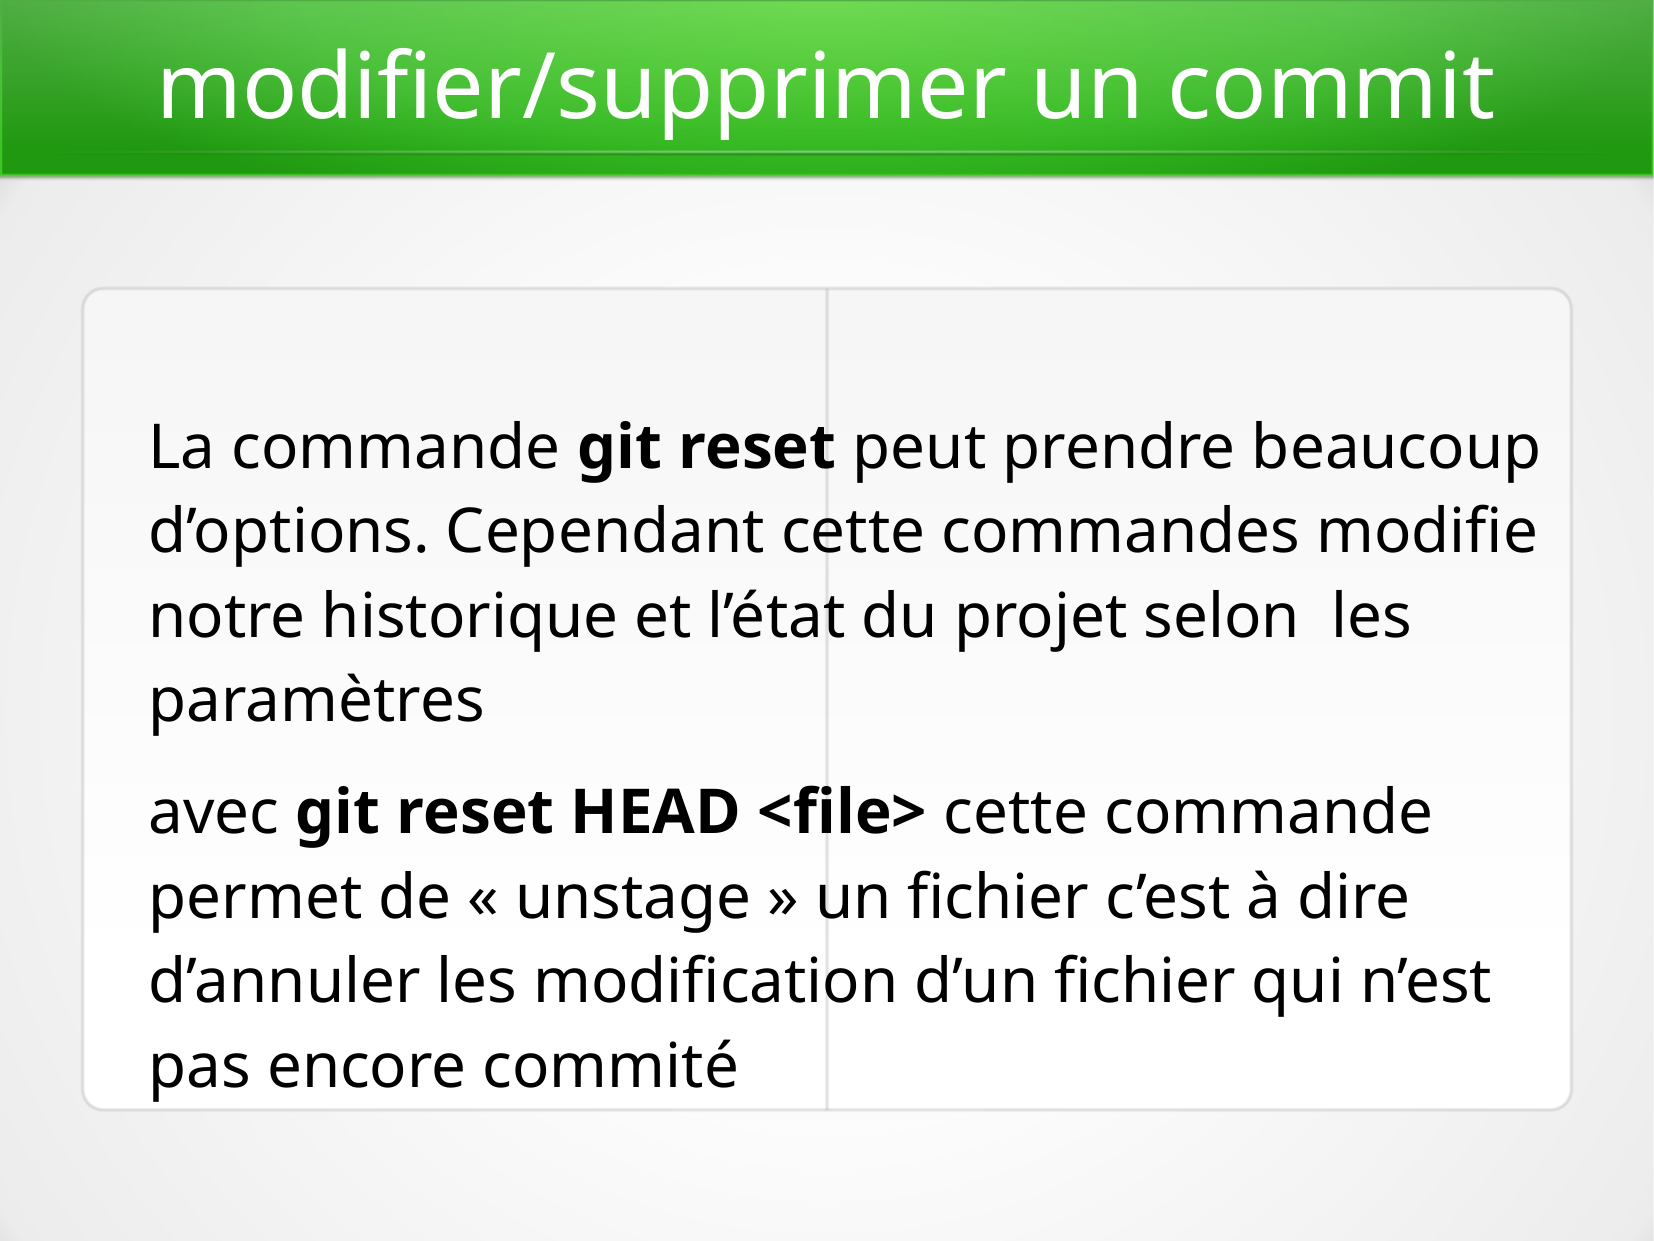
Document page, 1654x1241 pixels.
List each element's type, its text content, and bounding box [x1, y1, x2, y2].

picture [0, 0, 1654, 1241]
title modifier/supprimer un commit [82, 11, 1571, 154]
list La commande git reset peut prendre beaucoup d’options. Cependant cette commandes modifie notre historique et l’état du projet selon les paramètres avec git reset HEAD <file> cette commande permet de « unstage » un fichier c’est à dire d’annuler les modification d’un fichier qui n’est pas encore commité [82, 290, 1560, 1111]
